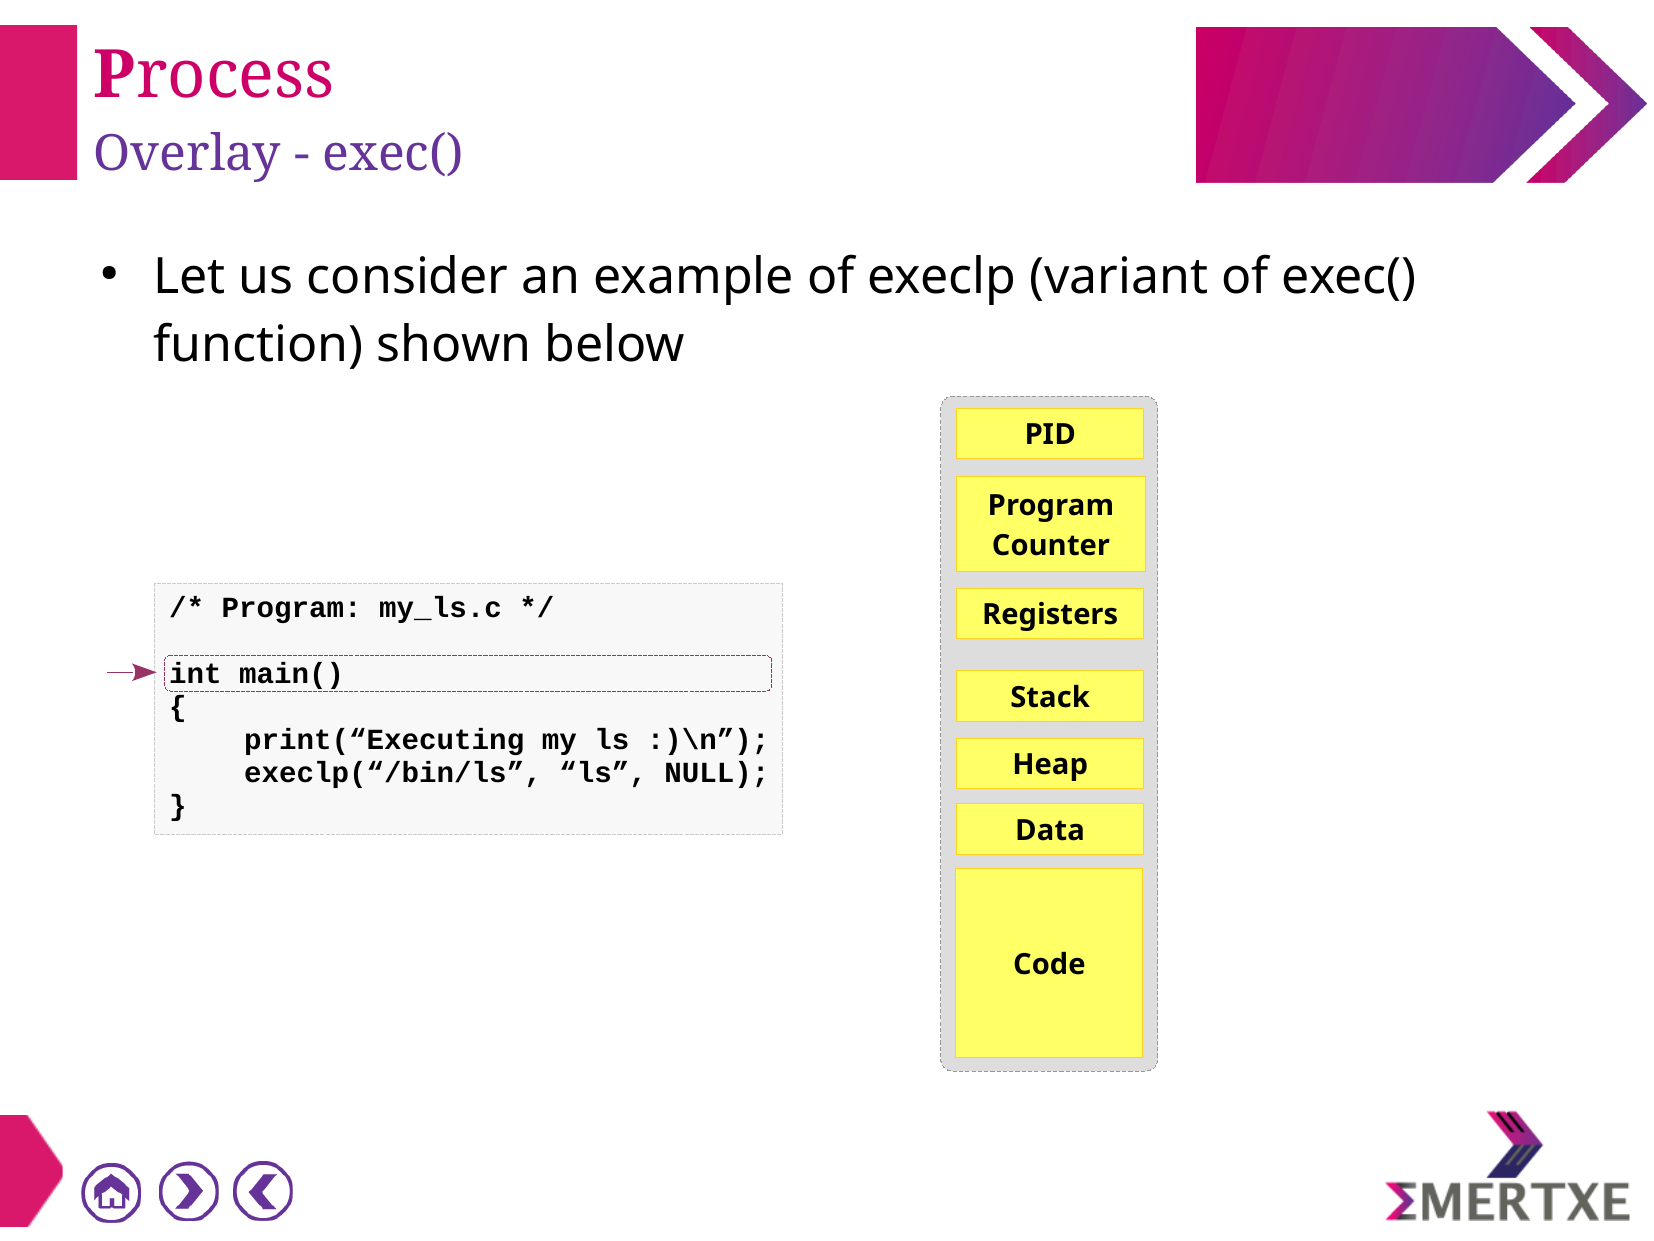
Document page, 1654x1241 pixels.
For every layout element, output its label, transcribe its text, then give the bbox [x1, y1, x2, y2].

text_box Code [955, 868, 1143, 1058]
picture [1571, 27, 1647, 183]
picture [1385, 1107, 1631, 1221]
picture [233, 1161, 293, 1221]
text_box Program Counter [956, 476, 1146, 572]
title Process Overlay - exec() [93, 2, 1571, 210]
text_box Data [956, 803, 1144, 855]
text_box Registers [956, 588, 1144, 639]
text_box [164, 655, 772, 692]
text_box Heap [956, 738, 1144, 789]
picture [81, 1163, 141, 1223]
picture [159, 1161, 219, 1221]
list Let us consider an example of execlp (variant of exec() function) shown below [82, 240, 1571, 382]
text_box /* Program: my_ls.c */ int main() { print(“Executing my ls :)\n”); execlp(“/bin/ls”, “ls”, NULL); } [154, 583, 783, 835]
text_box [940, 396, 1158, 1072]
text_box PID [956, 408, 1144, 459]
text_box Stack [956, 670, 1144, 722]
